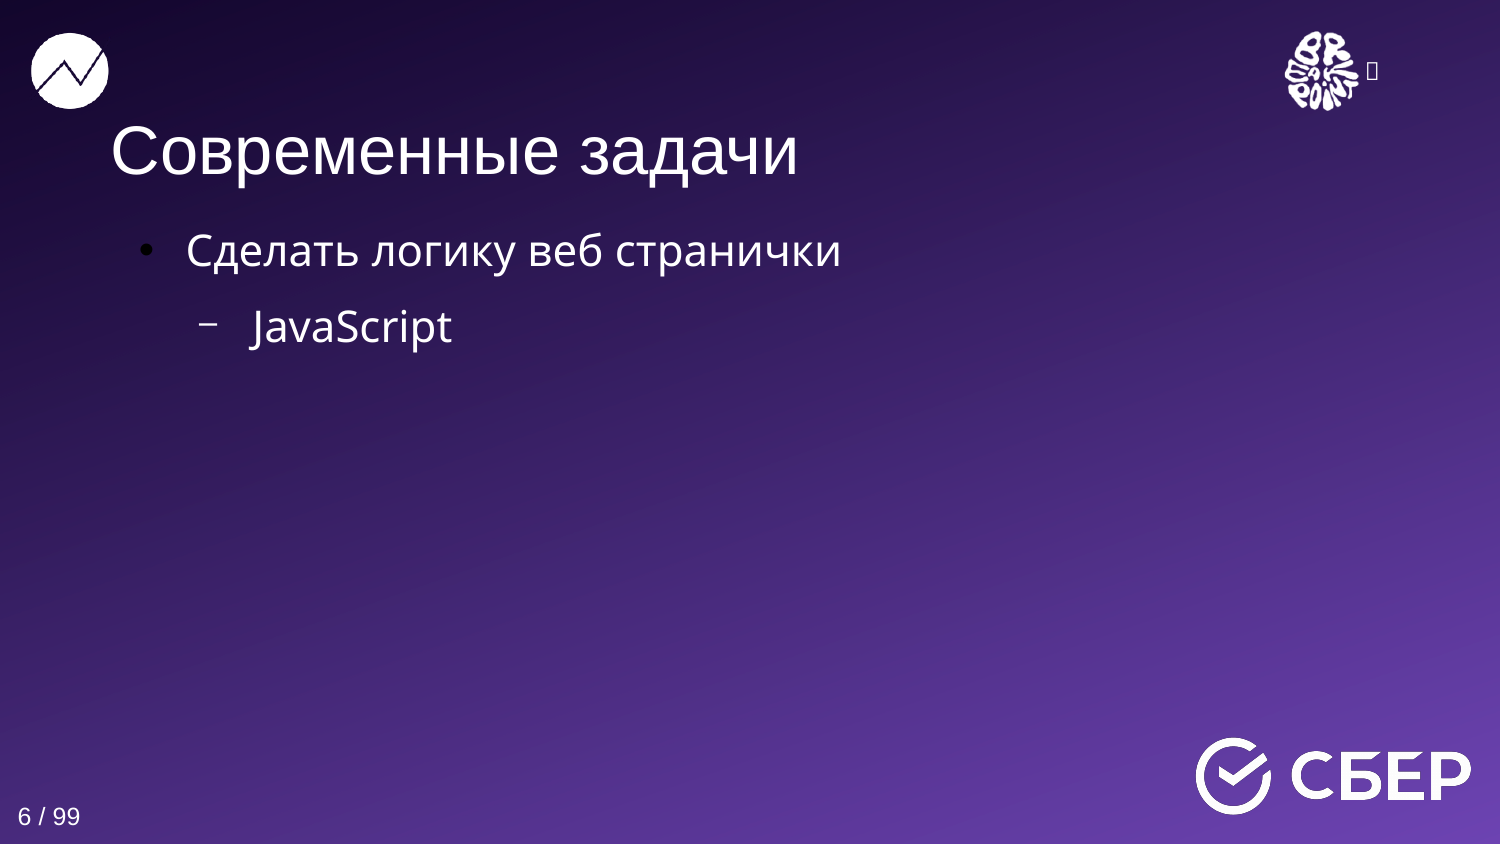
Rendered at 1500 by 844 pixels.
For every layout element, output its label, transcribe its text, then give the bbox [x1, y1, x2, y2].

title Современные задачи [103, 100, 1397, 205]
list Сделать логику веб странички JavaScript [103, 224, 1397, 760]
text_box 🐙 [1364, 36, 1489, 107]
picture [0, 0, 1500, 844]
text_box <number> / 99 [2, 795, 632, 839]
